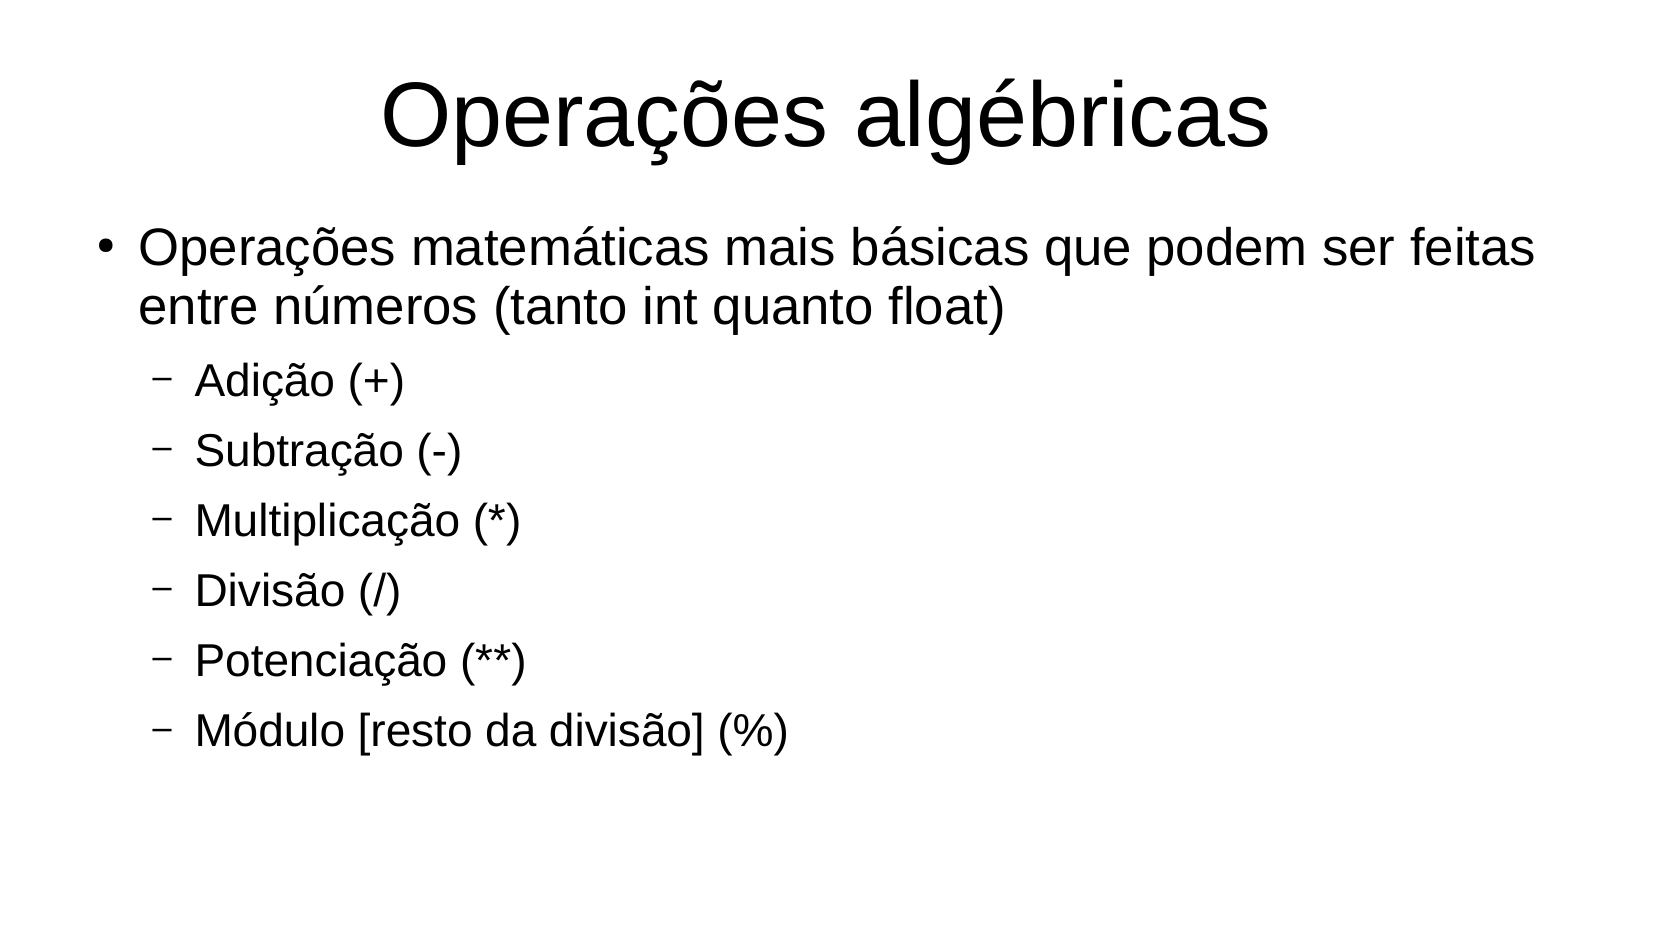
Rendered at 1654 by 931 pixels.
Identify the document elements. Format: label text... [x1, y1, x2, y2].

list Operações matemáticas mais básicas que podem ser feitas entre números (tanto int quanto float) Adição (+) Subtração (-) Multiplicação (*) Divisão (/) Potenciação (**) Módulo [resto da divisão] (%) [82, 217, 1571, 758]
title Operações algébricas [82, 37, 1571, 193]
